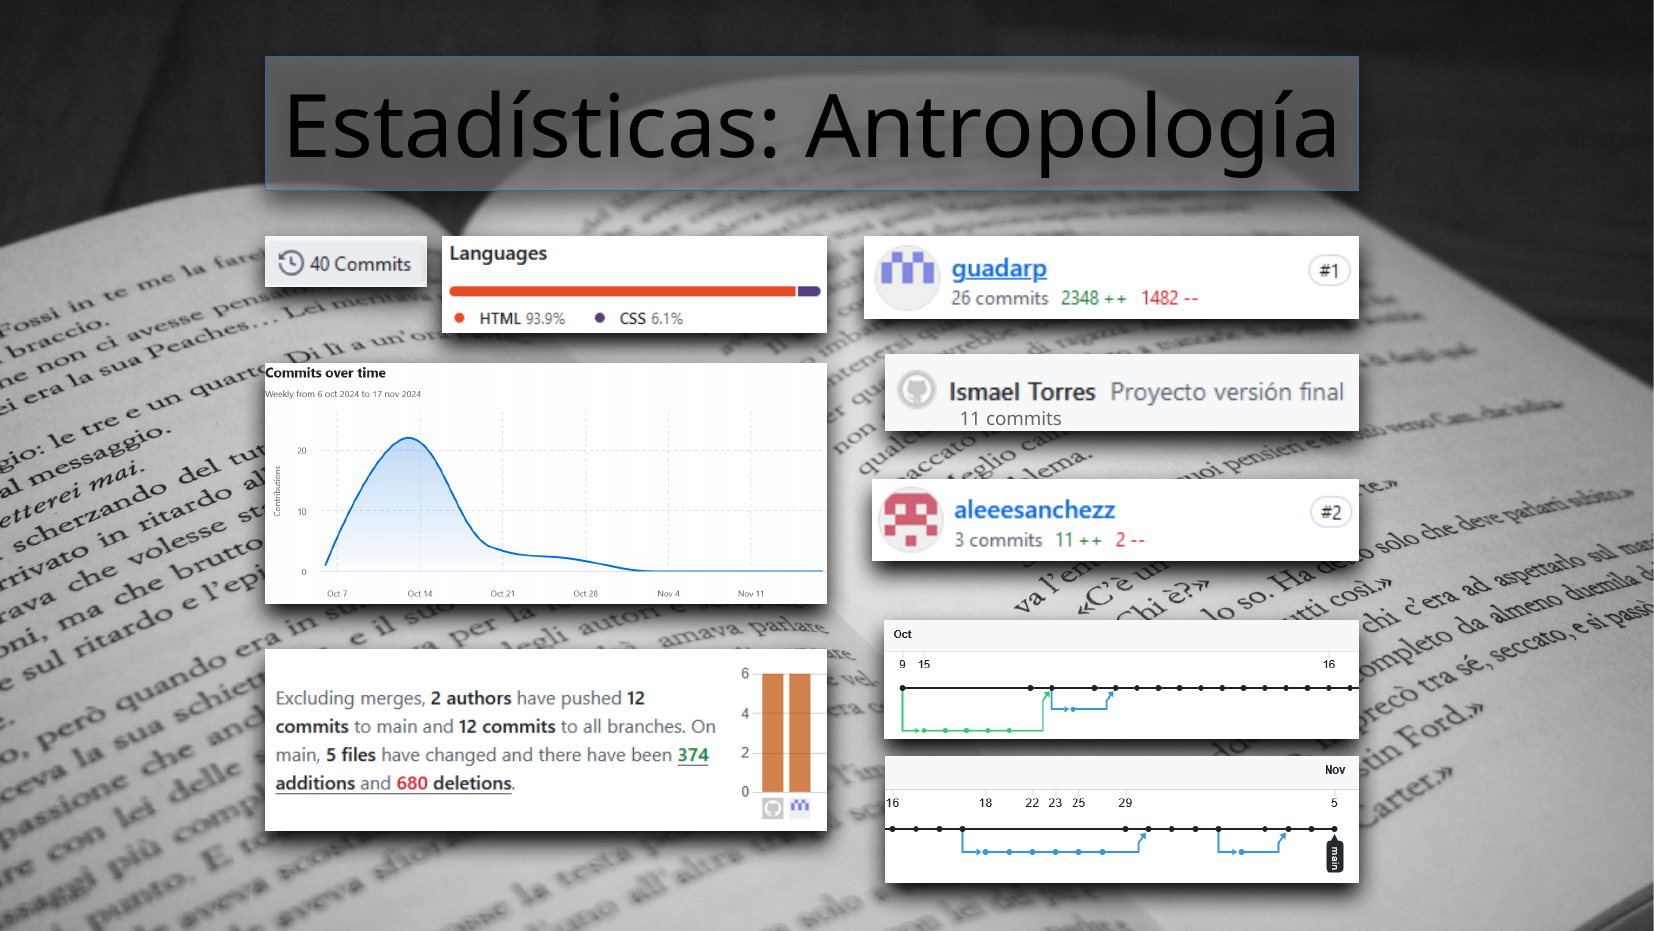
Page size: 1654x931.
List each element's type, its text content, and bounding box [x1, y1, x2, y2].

text_box 11 commits [944, 398, 1123, 438]
text_box Estadísticas: Antropología [265, 59, 1359, 189]
picture [0, 0, 1654, 931]
